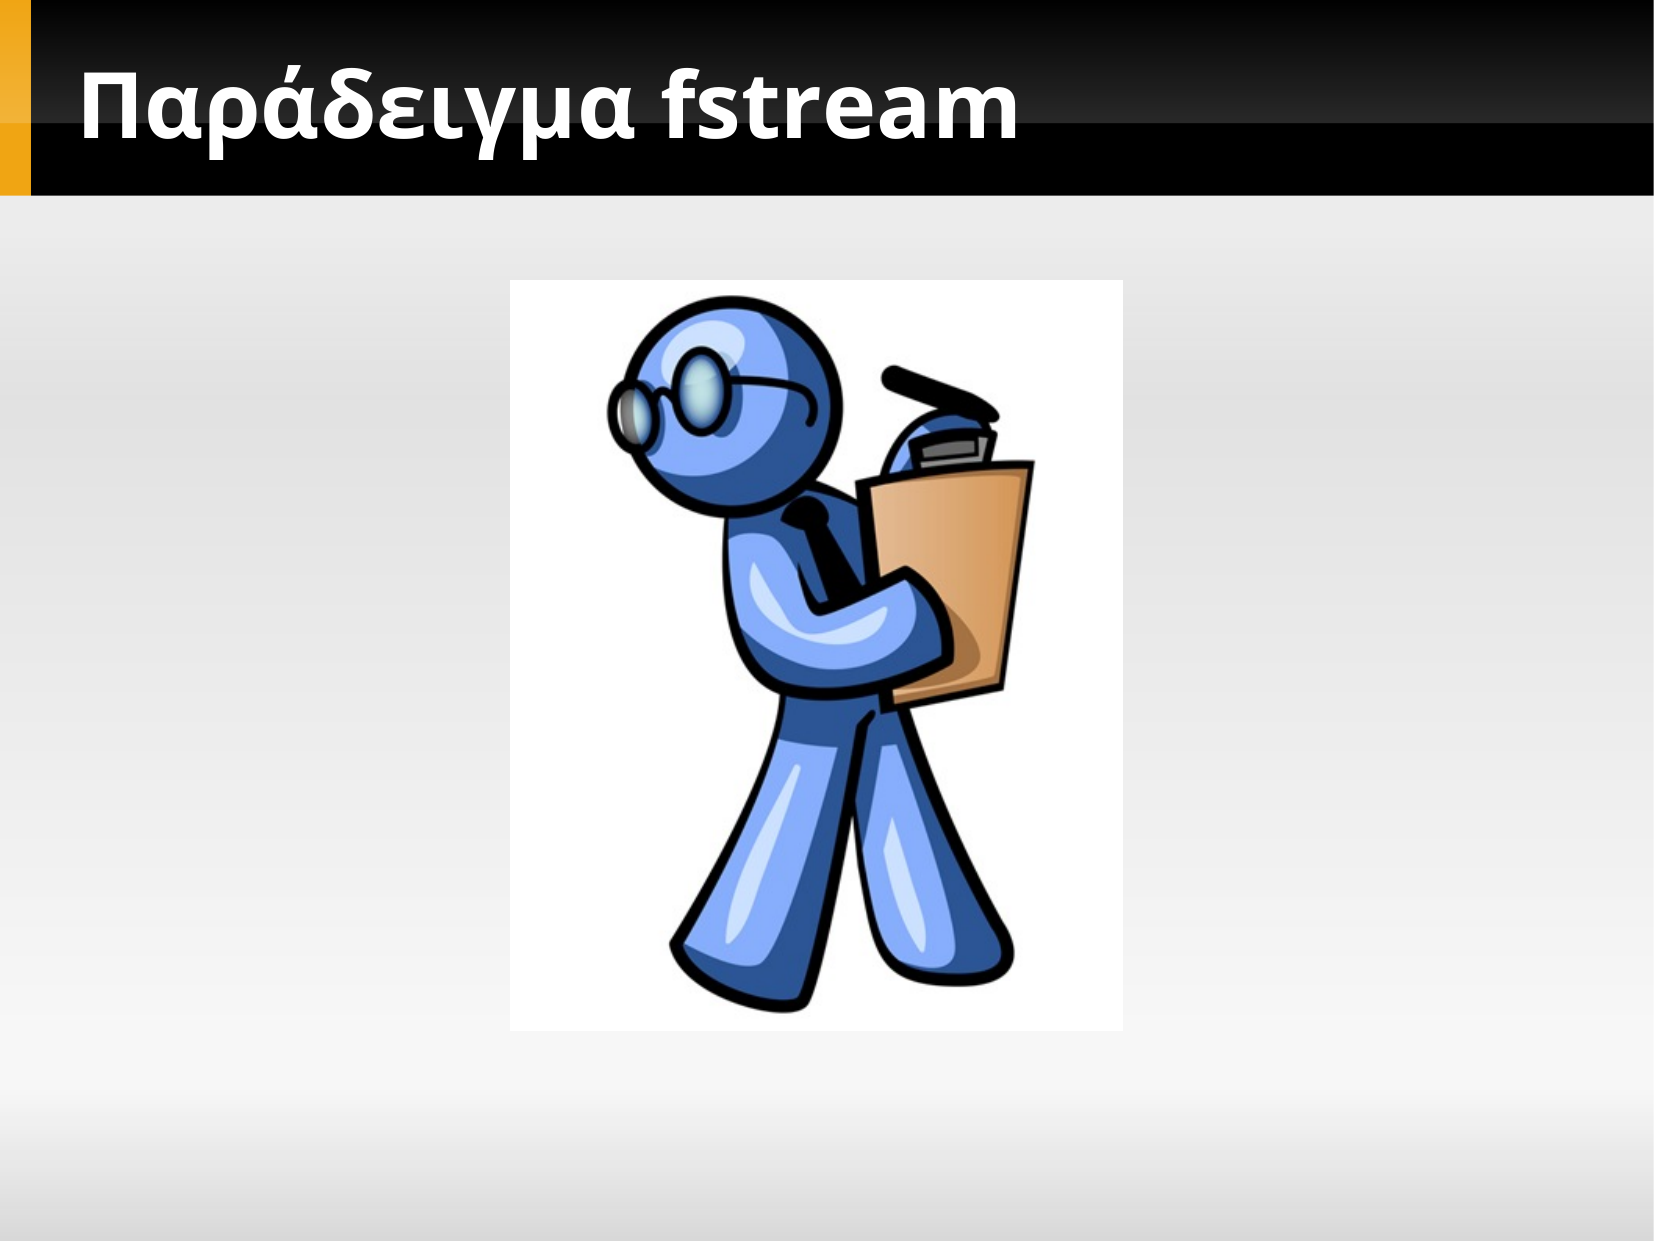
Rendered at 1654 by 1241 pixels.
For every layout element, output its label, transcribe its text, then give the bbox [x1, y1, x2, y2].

title Παράδειγμα fstream [76, 0, 1565, 208]
picture [0, 0, 1654, 1241]
